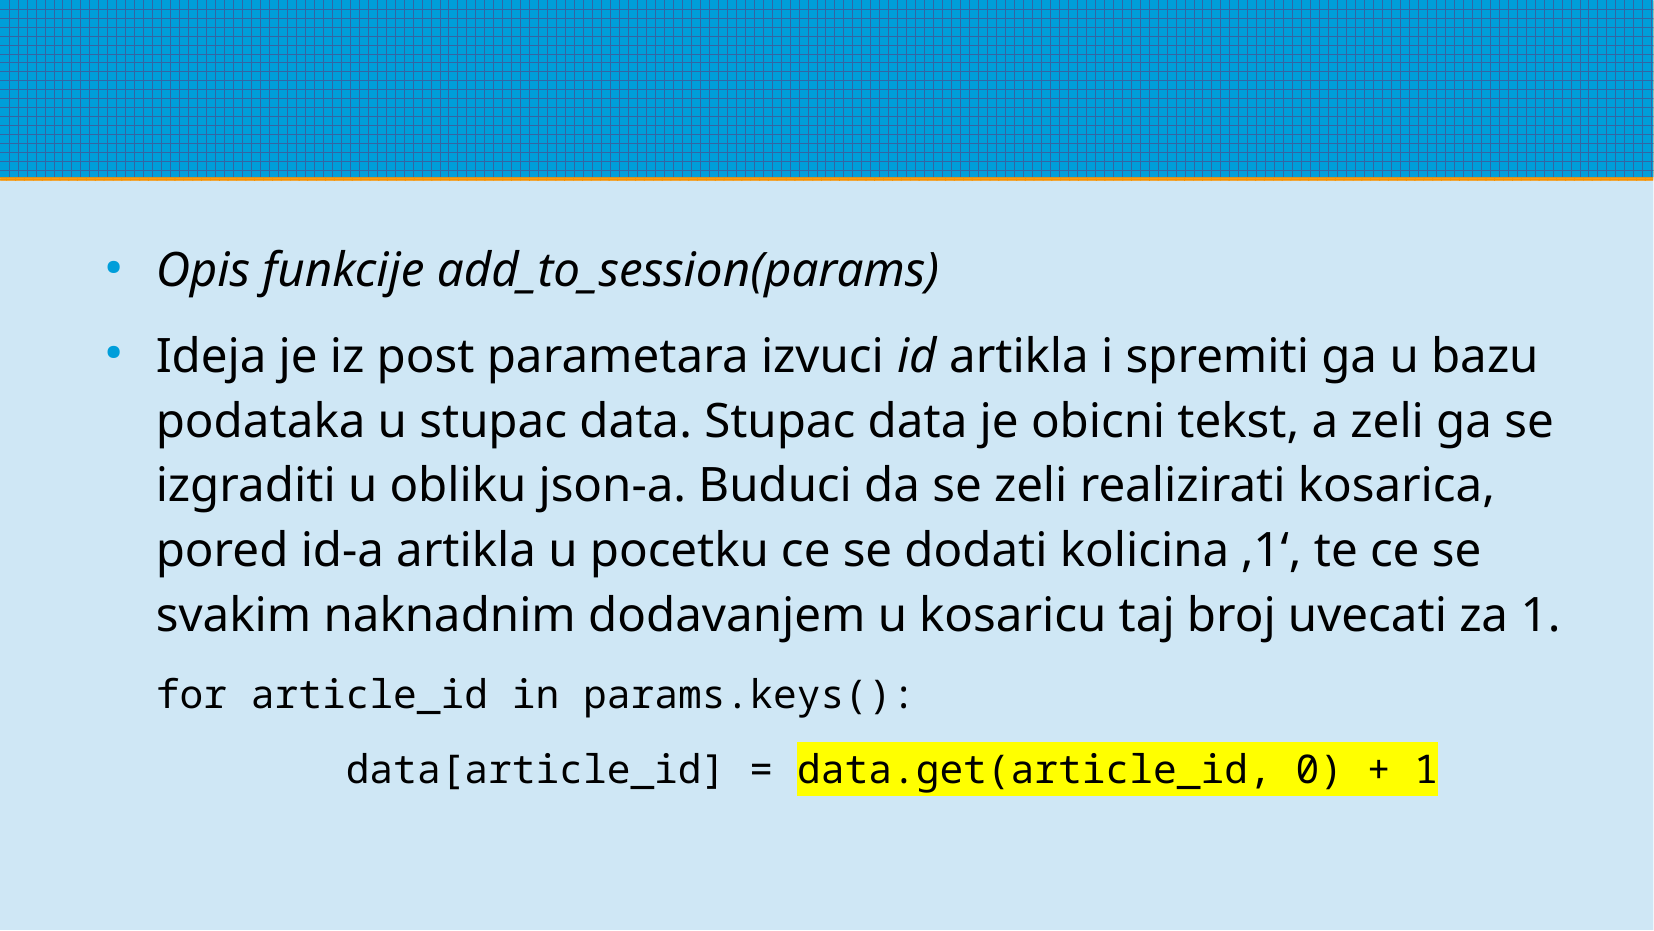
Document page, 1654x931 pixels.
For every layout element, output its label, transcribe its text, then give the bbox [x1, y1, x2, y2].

list Opis funkcije add_to_session(params) Ideja je iz post parametara izvuci id artikla i spremiti ga u bazu podataka u stupac data. Stupac data je obicni tekst, a zeli ga se izgraditi u obliku json-a. Buduci da se zeli realizirati kosarica, pored id-a artikla u pocetku ce se dodati kolicina ‚1‘, te ce se svakim naknadnim dodavanjem u kosaricu taj broj uvecati za 1. for article_id in params.keys(): data[article_id] = data.get(article_id, 0) + 1 [88, 236, 1565, 813]
